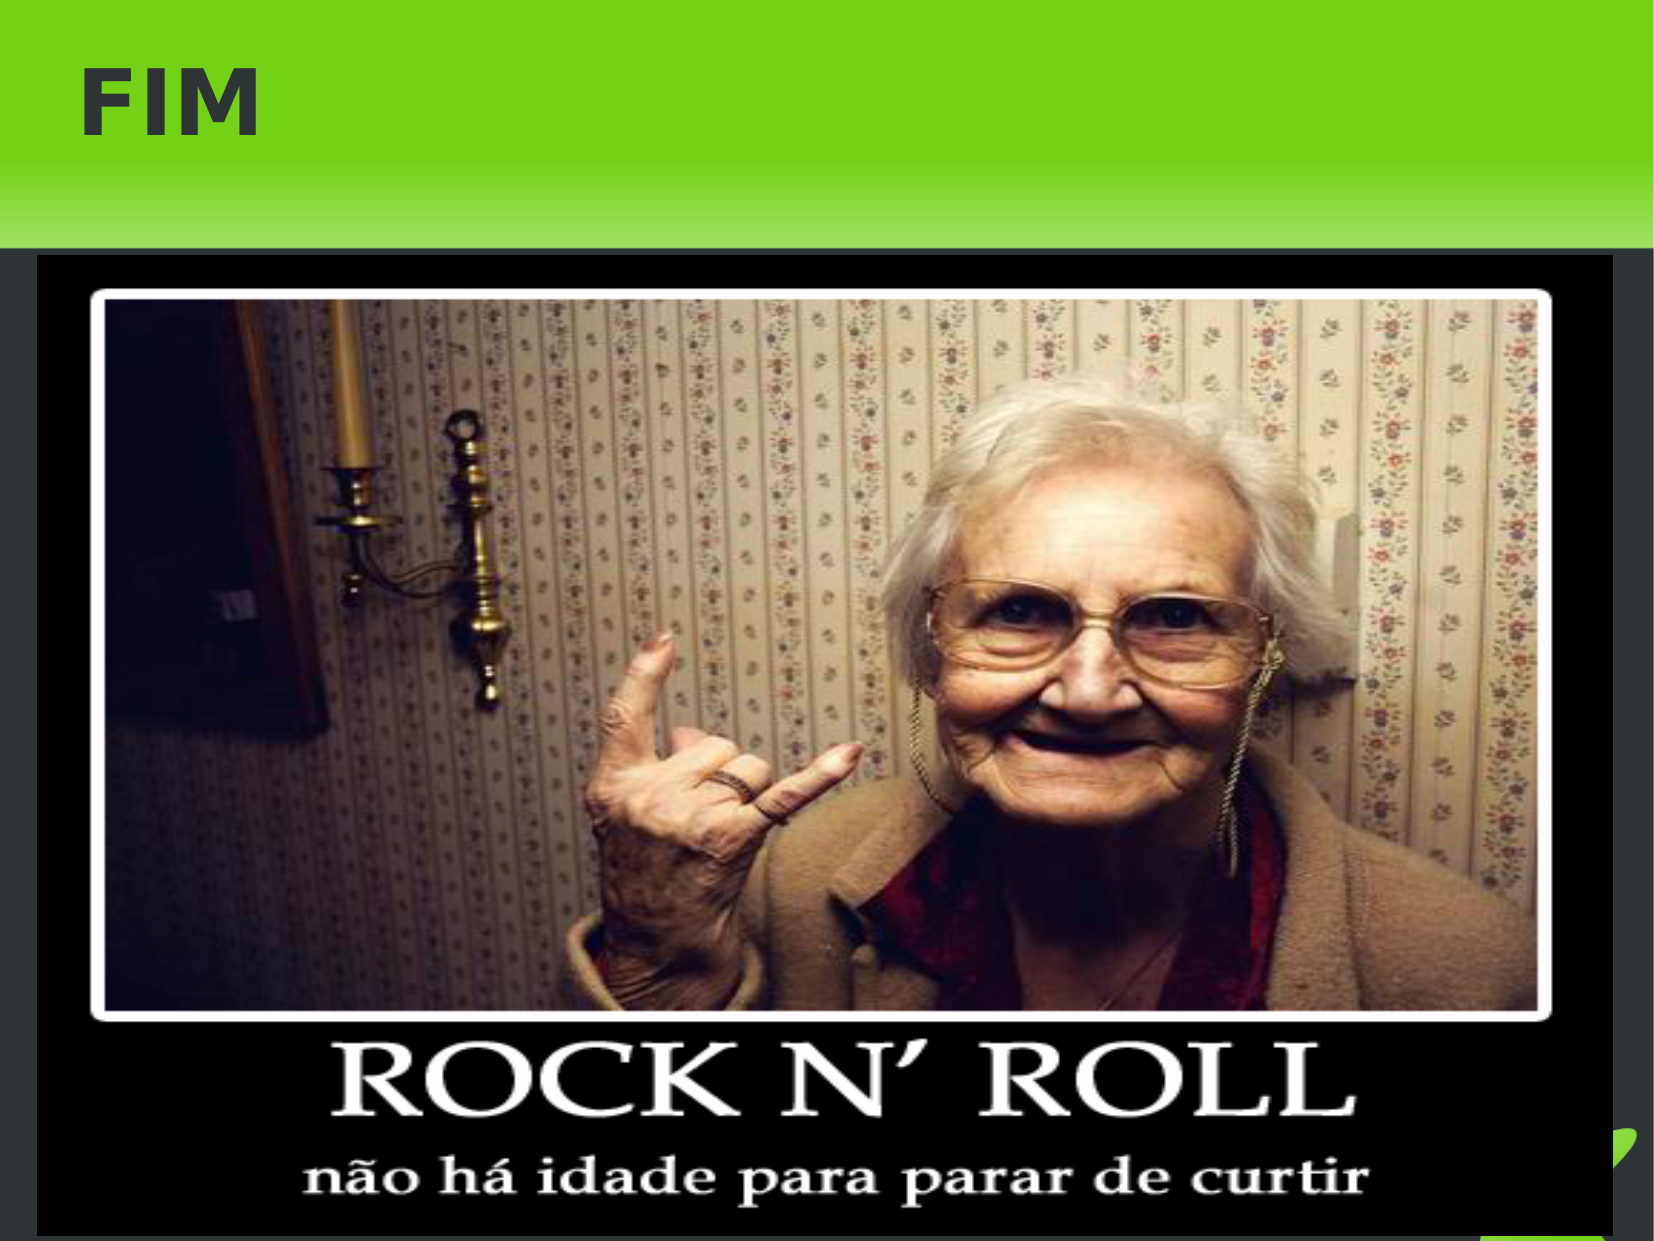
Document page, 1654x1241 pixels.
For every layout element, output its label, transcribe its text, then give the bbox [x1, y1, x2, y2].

picture [0, 0, 1654, 1241]
title FIM [76, 7, 1565, 200]
